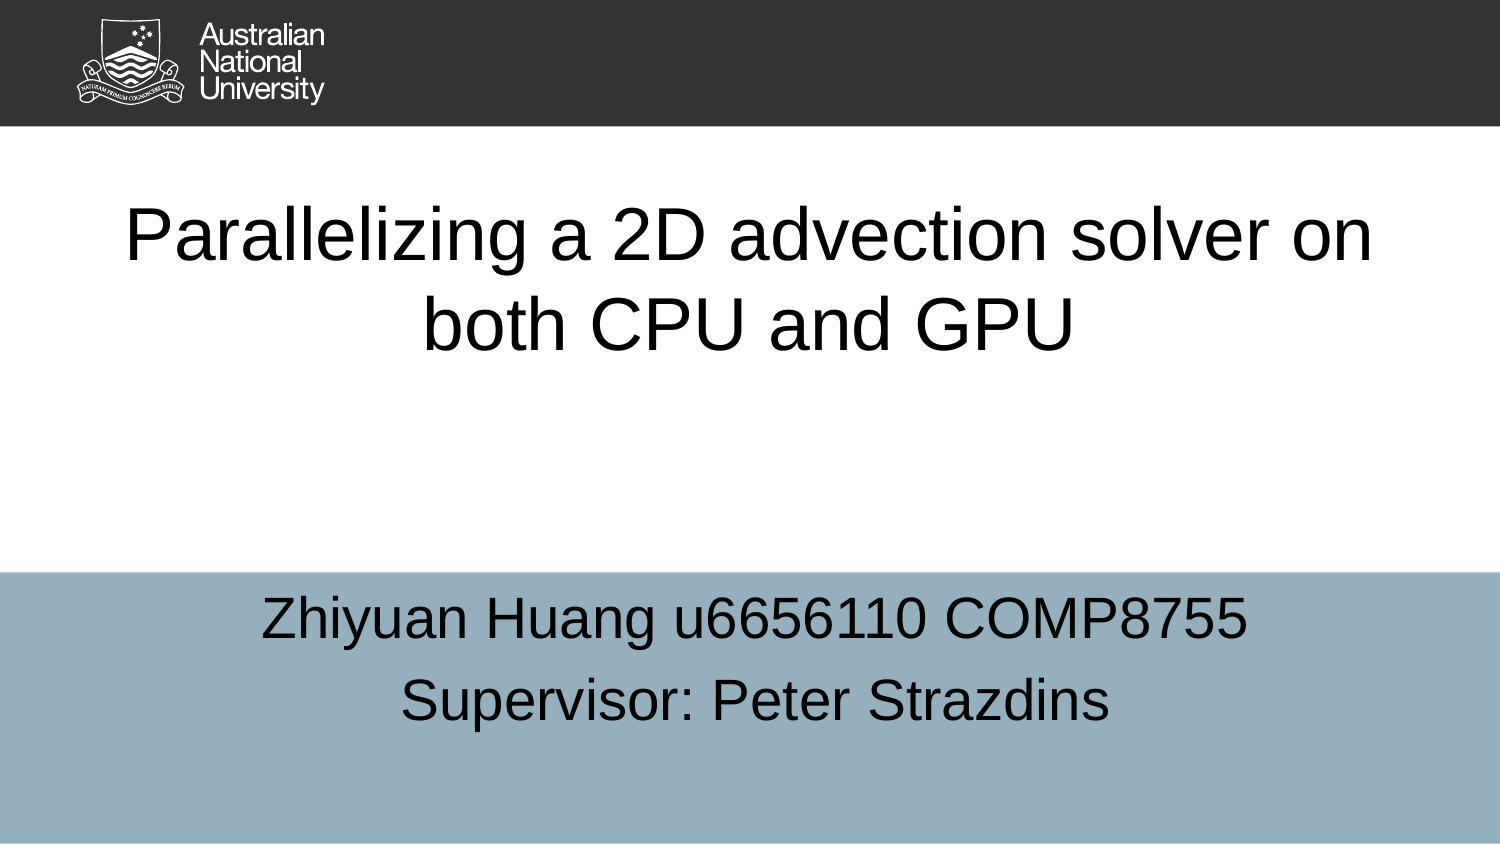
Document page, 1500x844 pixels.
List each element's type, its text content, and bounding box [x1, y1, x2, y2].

title Parallelizing a 2D advection solver on both CPU and GPU [76, 222, 1424, 329]
subtitle Zhiyuan Huang u6656110 COMP8755 Supervisor: Peter Strazdins [76, 572, 1436, 659]
